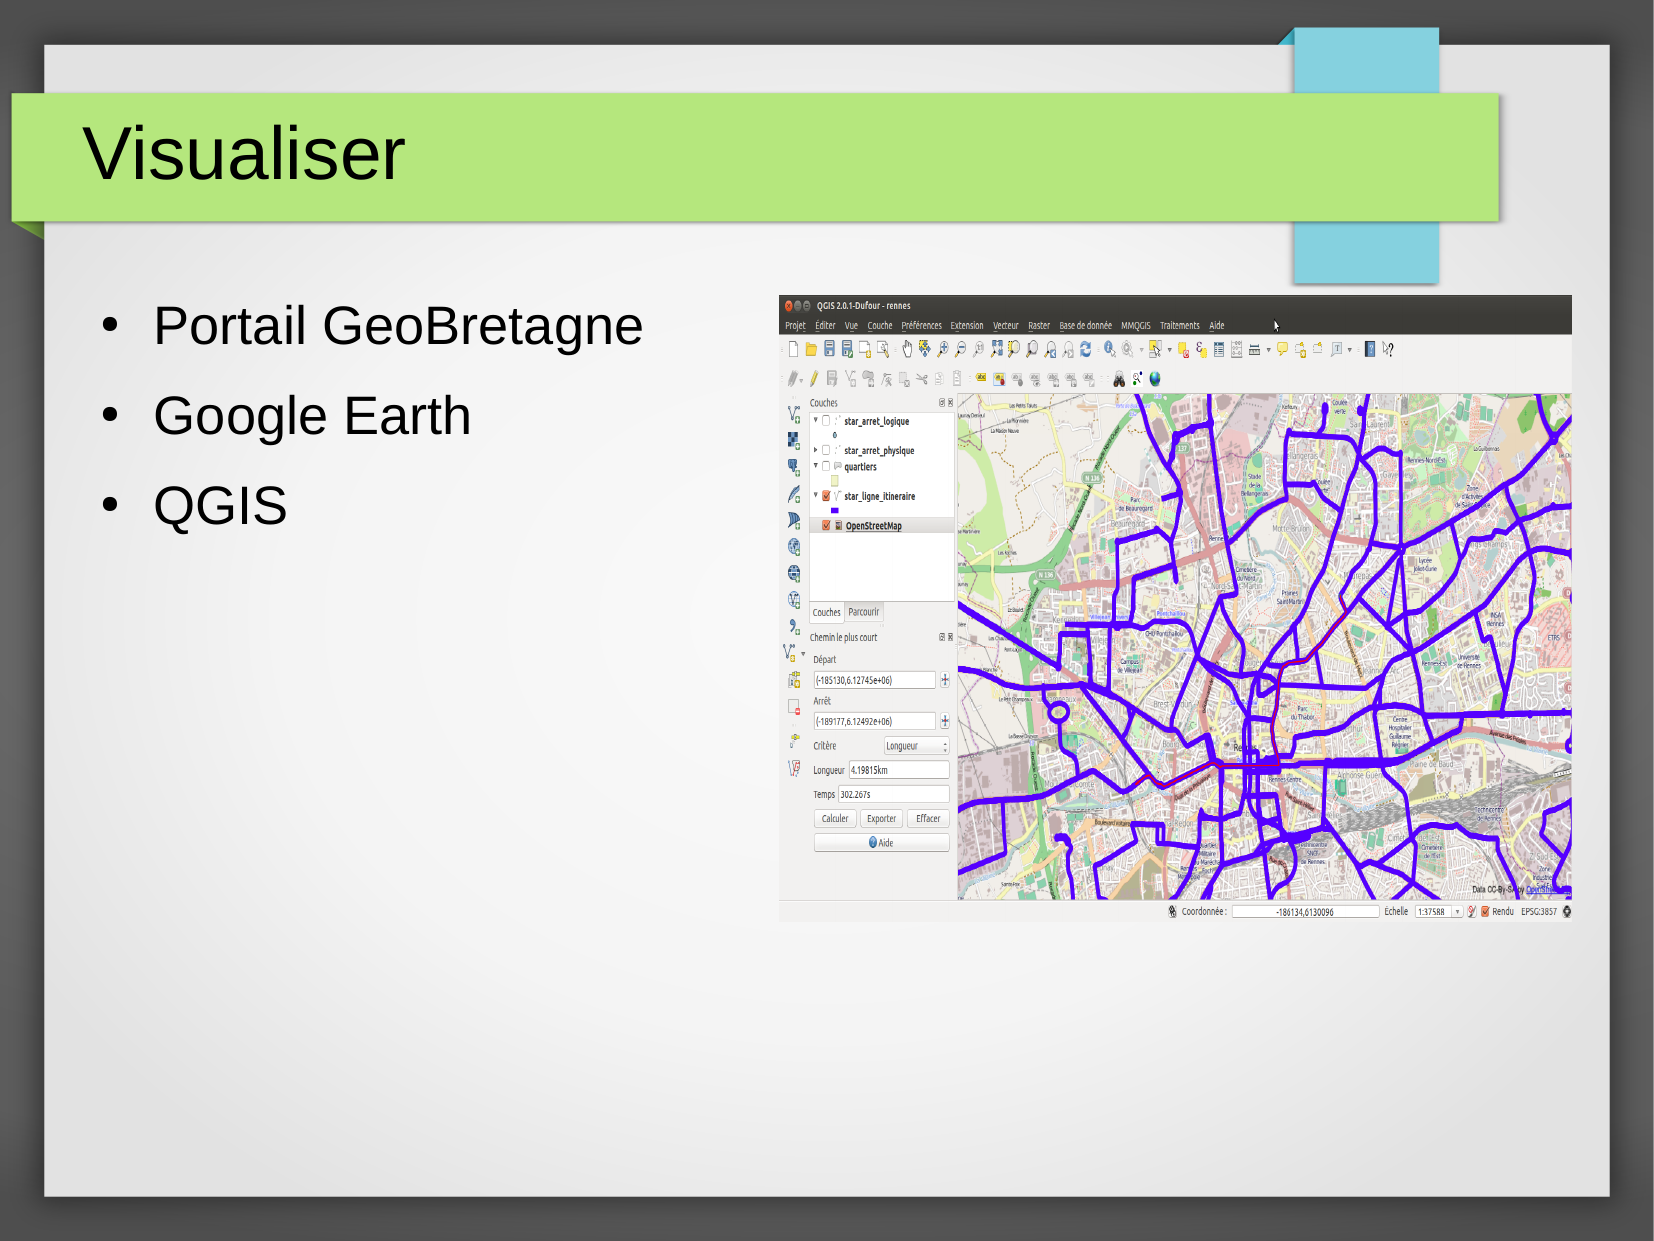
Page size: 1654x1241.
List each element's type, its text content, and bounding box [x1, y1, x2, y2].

title Visualiser [82, 94, 1264, 213]
picture [0, 0, 1654, 1241]
list Portail GeoBretagne Google Earth QGIS [82, 295, 809, 1015]
